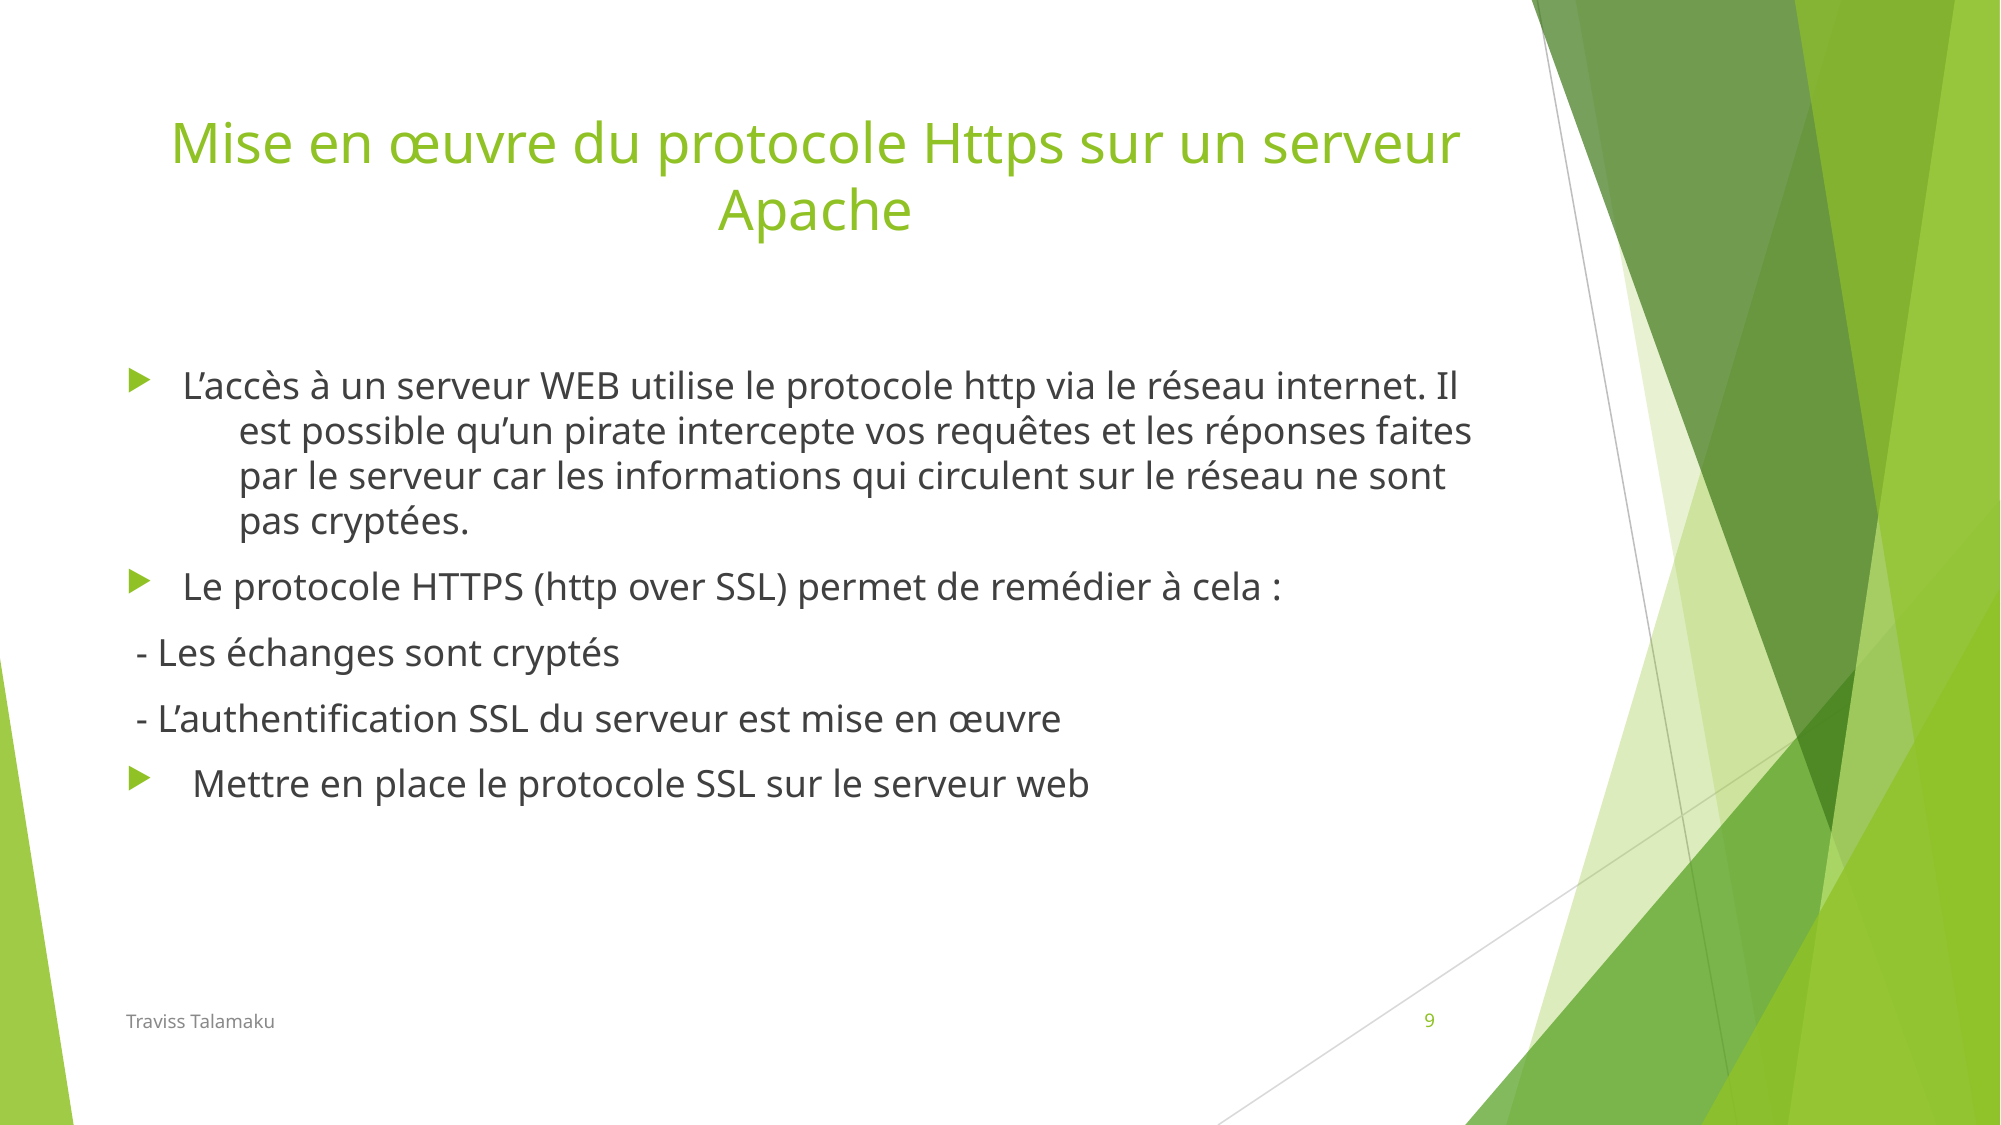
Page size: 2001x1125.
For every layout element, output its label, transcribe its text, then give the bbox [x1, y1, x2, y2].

list L’accès à un serveur WEB utilise le protocole http via le réseau internet. Il est possible qu’un pirate intercepte vos requêtes et les réponses faites par le serveur car les informations qui circulent sur le réseau ne sont pas cryptées. Le protocole HTTPS (http over SSL) permet de remédier à cela : - Les échanges sont cryptés - L’authentification SSL du serveur est mise en œuvre Mettre en place le protocole SSL sur le serveur web [111, 354, 1522, 992]
title Mise en œuvre du protocole Https sur un serveur Apache [111, 99, 1522, 317]
text_box Traviss Talamaku [111, 991, 1145, 1051]
text_box [1409, 991, 1522, 1051]
